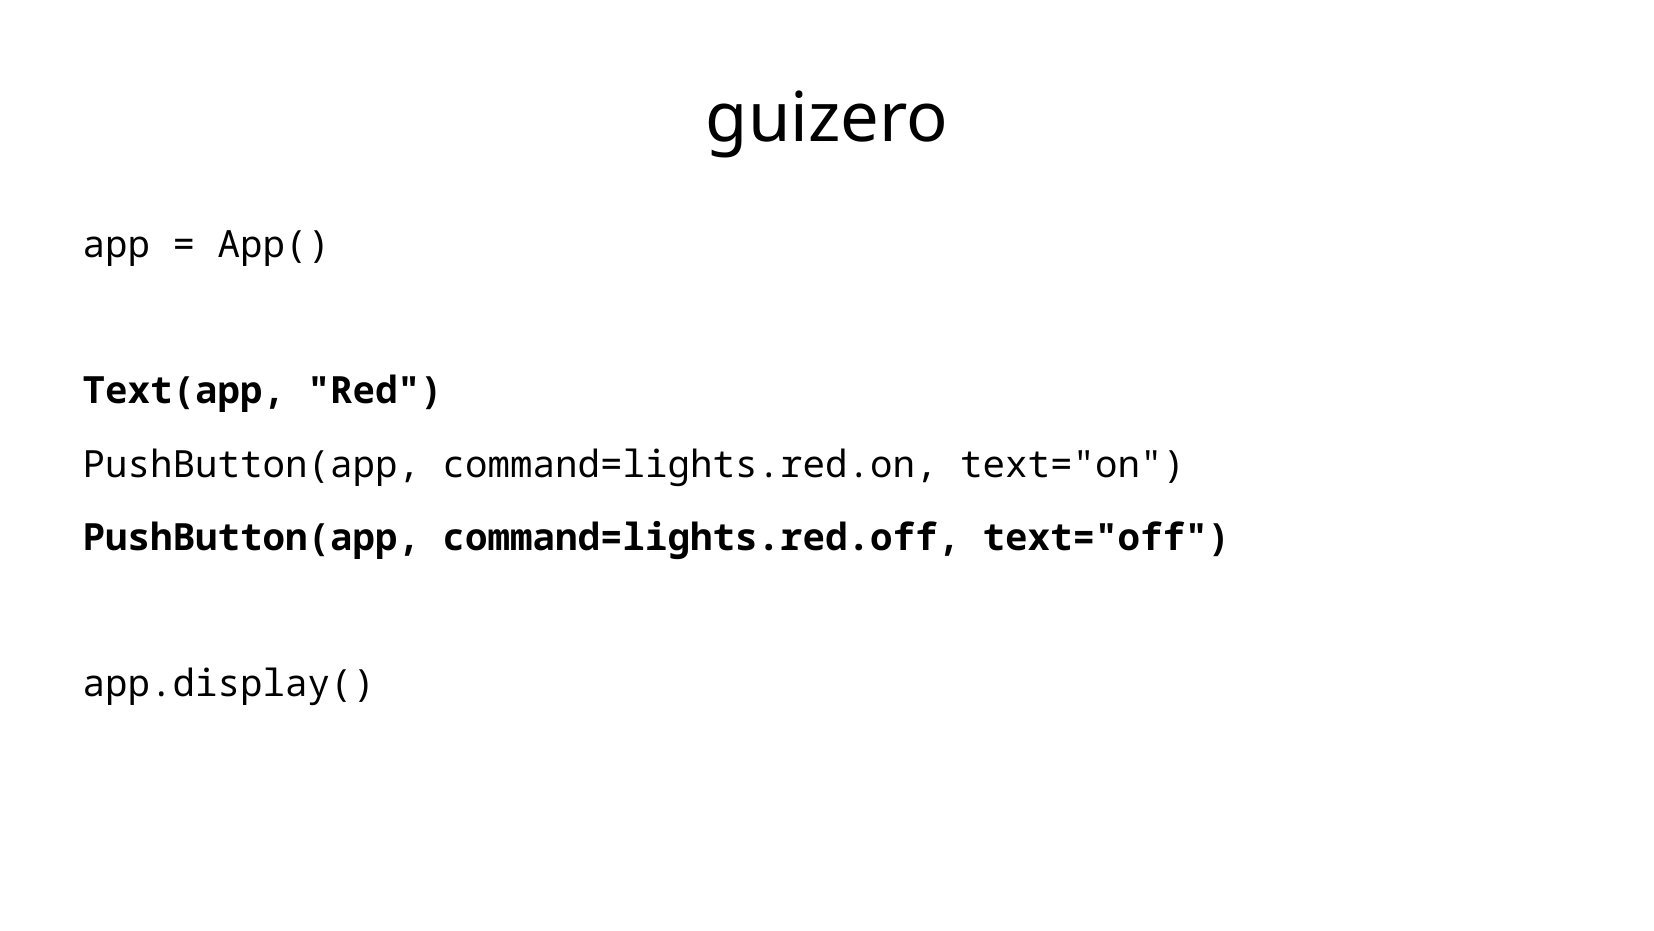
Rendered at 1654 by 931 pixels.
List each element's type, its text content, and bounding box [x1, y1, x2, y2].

list app = App() Text(app, "Red") PushButton(app, command=lights.red.on, text="on") PushButton(app, command=lights.red.off, text="off") app.display() [82, 217, 1571, 758]
title guizero [82, 37, 1571, 193]
